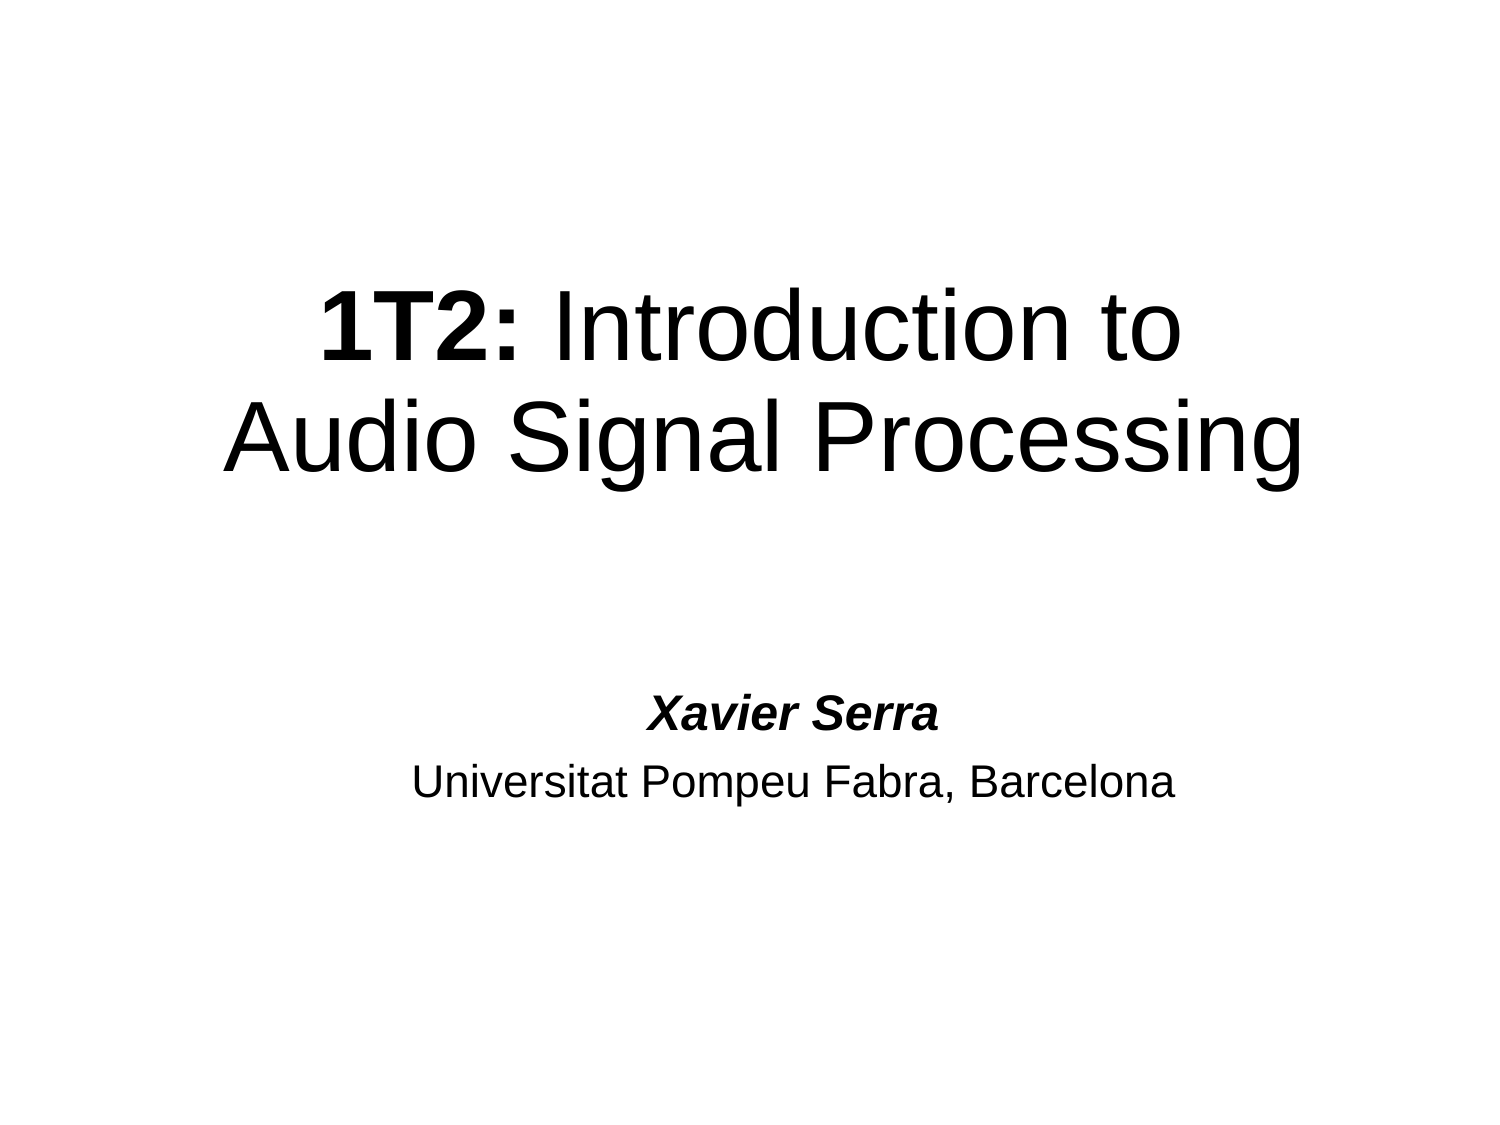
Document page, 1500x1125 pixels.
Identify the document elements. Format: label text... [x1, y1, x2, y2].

title 1T2: Introduction to Audio Signal Processing [75, 191, 1456, 571]
text_box Xavier Serra Universitat Pompeu Fabra, Barcelona [337, 677, 1250, 962]
